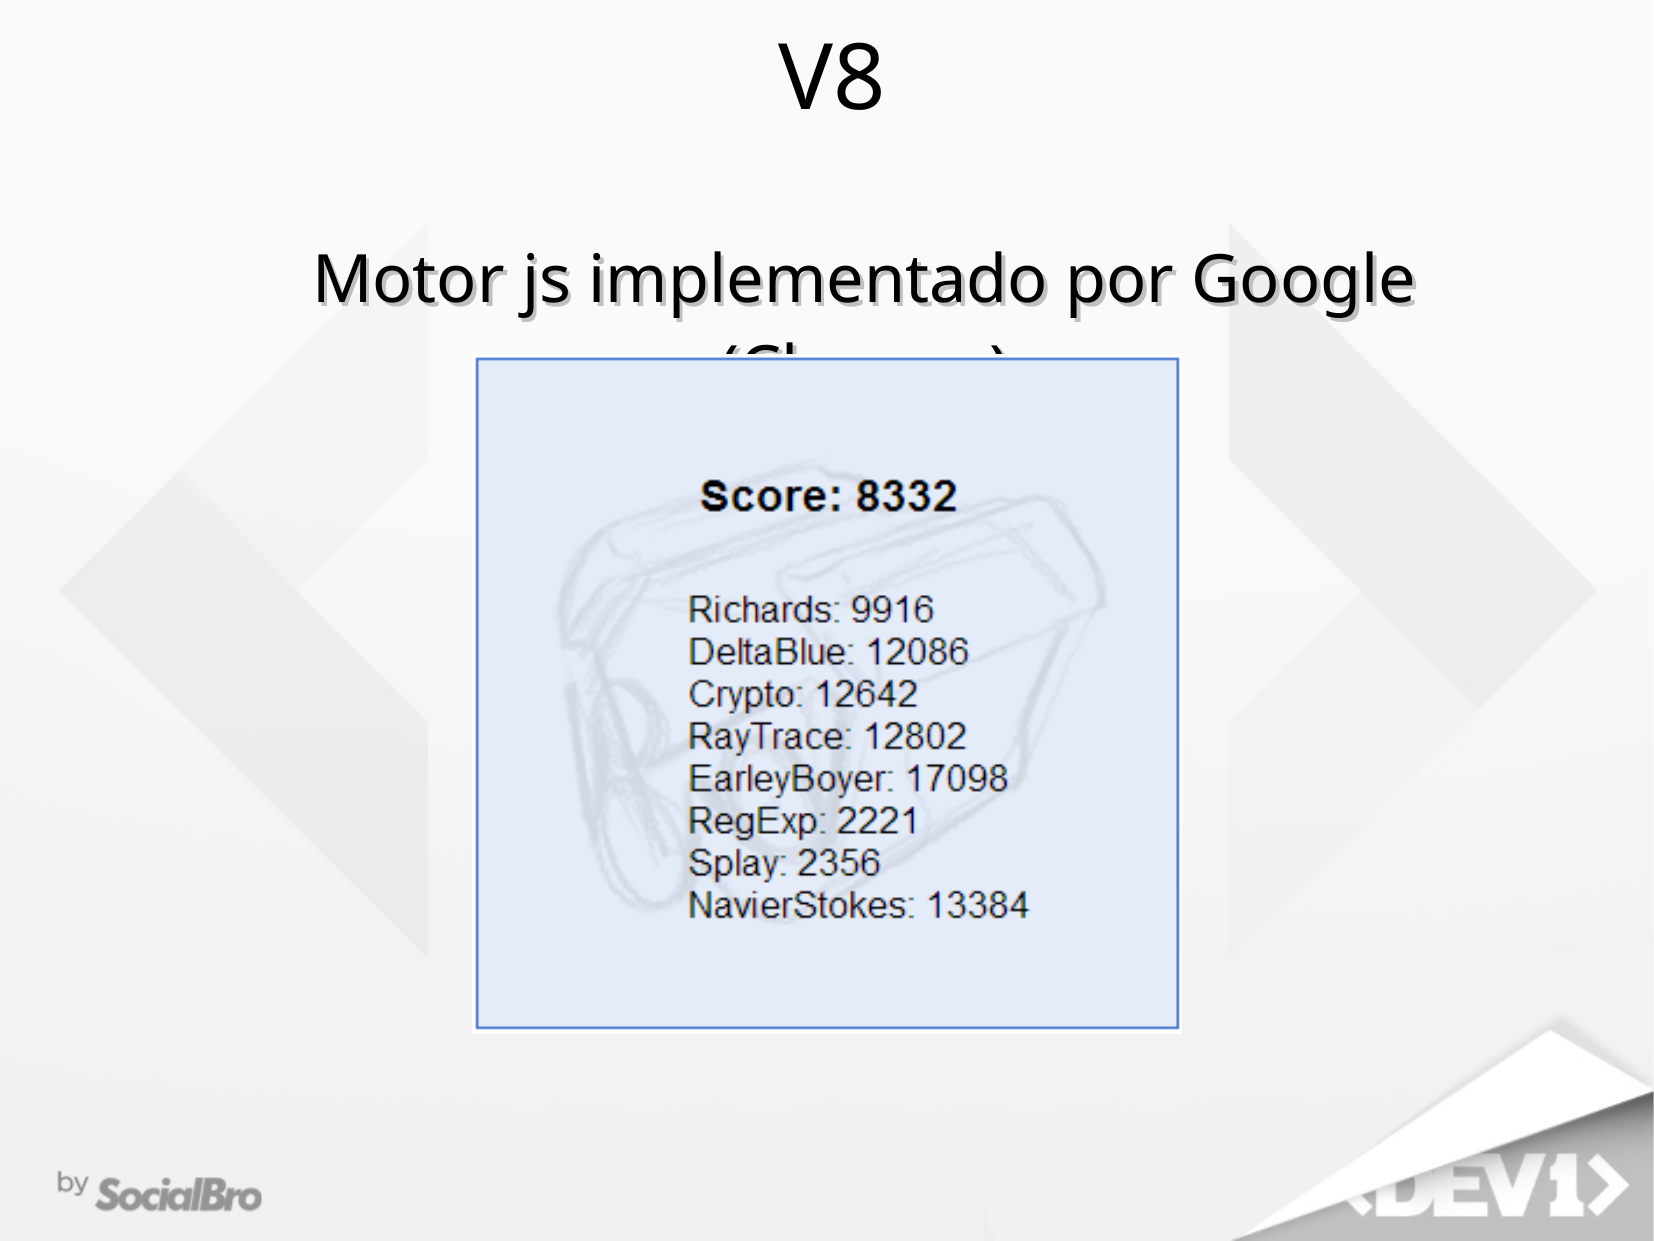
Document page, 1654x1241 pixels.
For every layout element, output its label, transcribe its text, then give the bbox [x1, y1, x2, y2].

picture [0, 0, 1654, 1241]
title V8 [88, 0, 1577, 148]
list Motor js implementado por Google (Chrome) [88, 231, 1571, 951]
